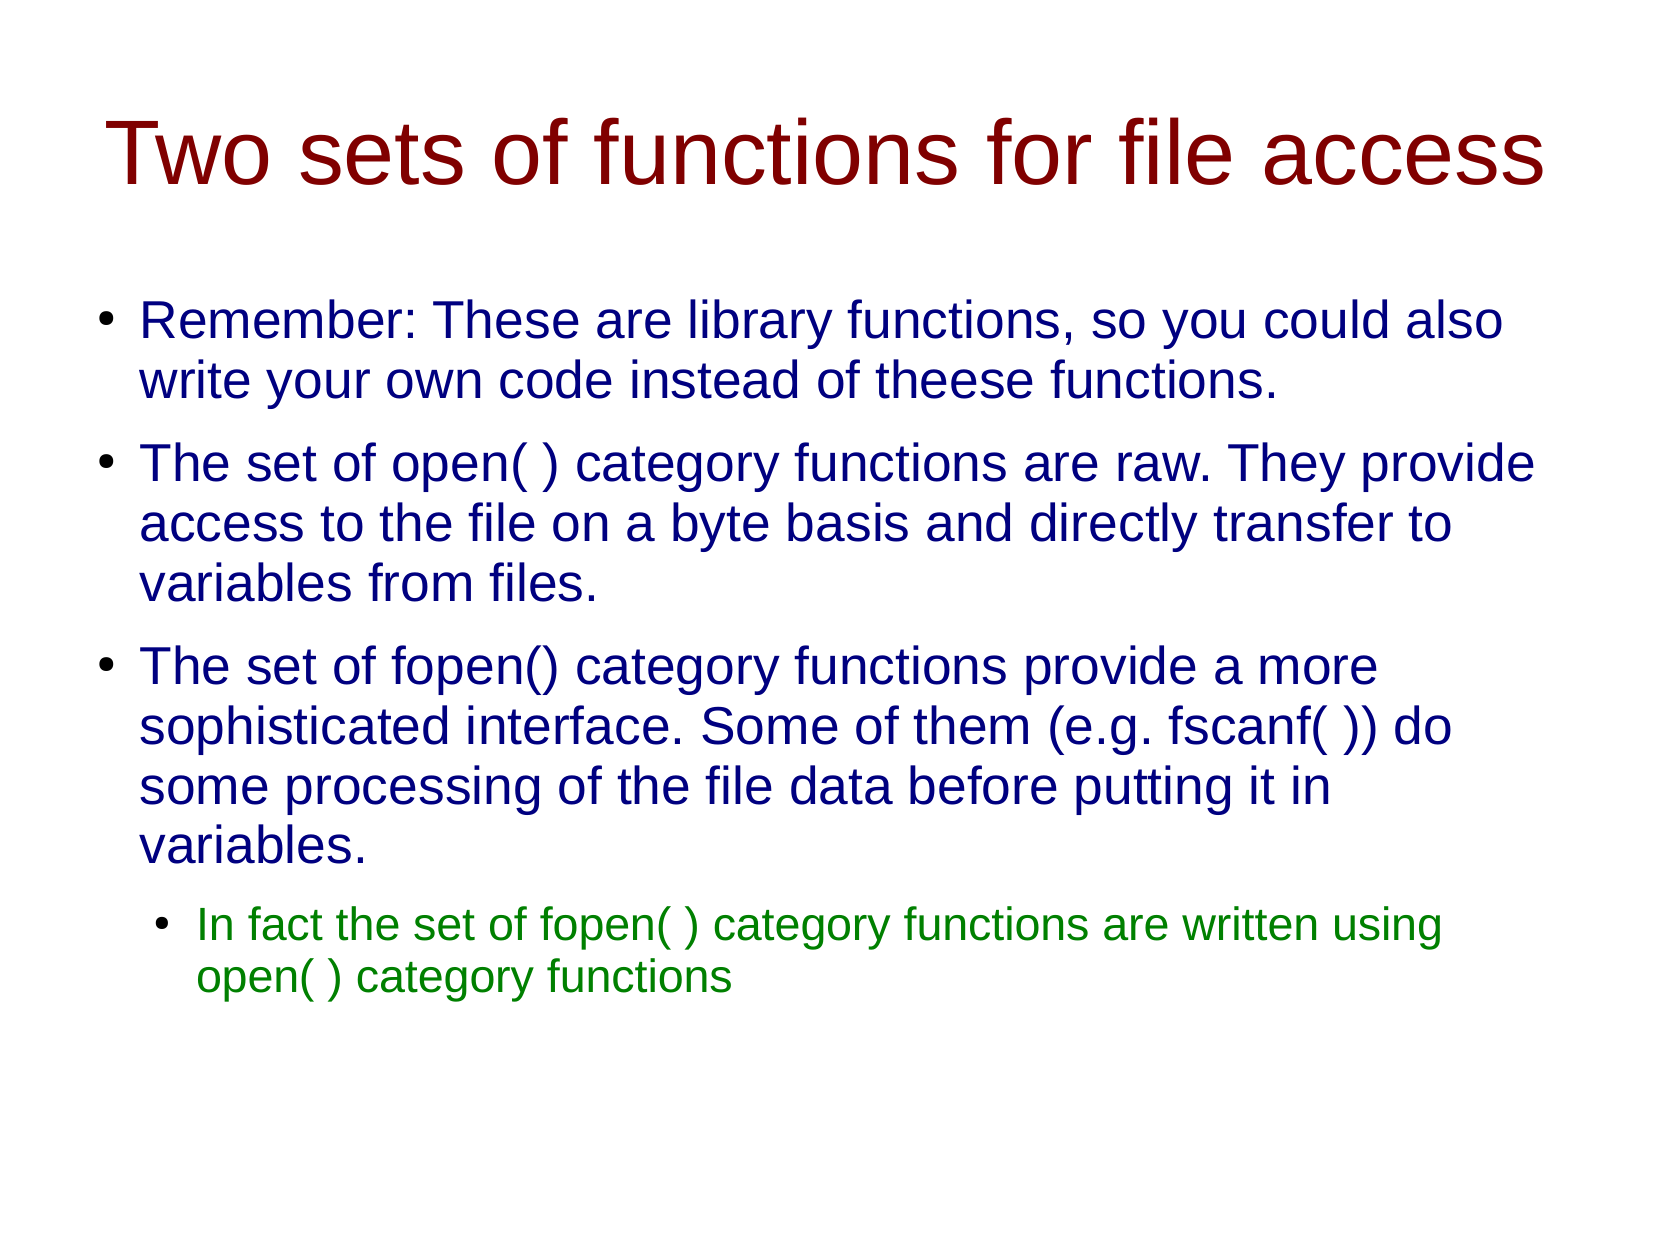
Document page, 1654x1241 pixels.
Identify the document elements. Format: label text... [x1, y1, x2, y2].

title Two sets of functions for file access [82, 49, 1571, 257]
list Remember: These are library functions, so you could also write your own code instead of theese functions. The set of open( ) category functions are raw. They provide access to the file on a byte basis and directly transfer to variables from files. The set of fopen() category functions provide a more sophisticated interface. Some of them (e.g. fscanf( )) do some processing of the file data before putting it in variables. In fact the set of fopen( ) category functions are written using open( ) category functions [82, 290, 1571, 1010]
